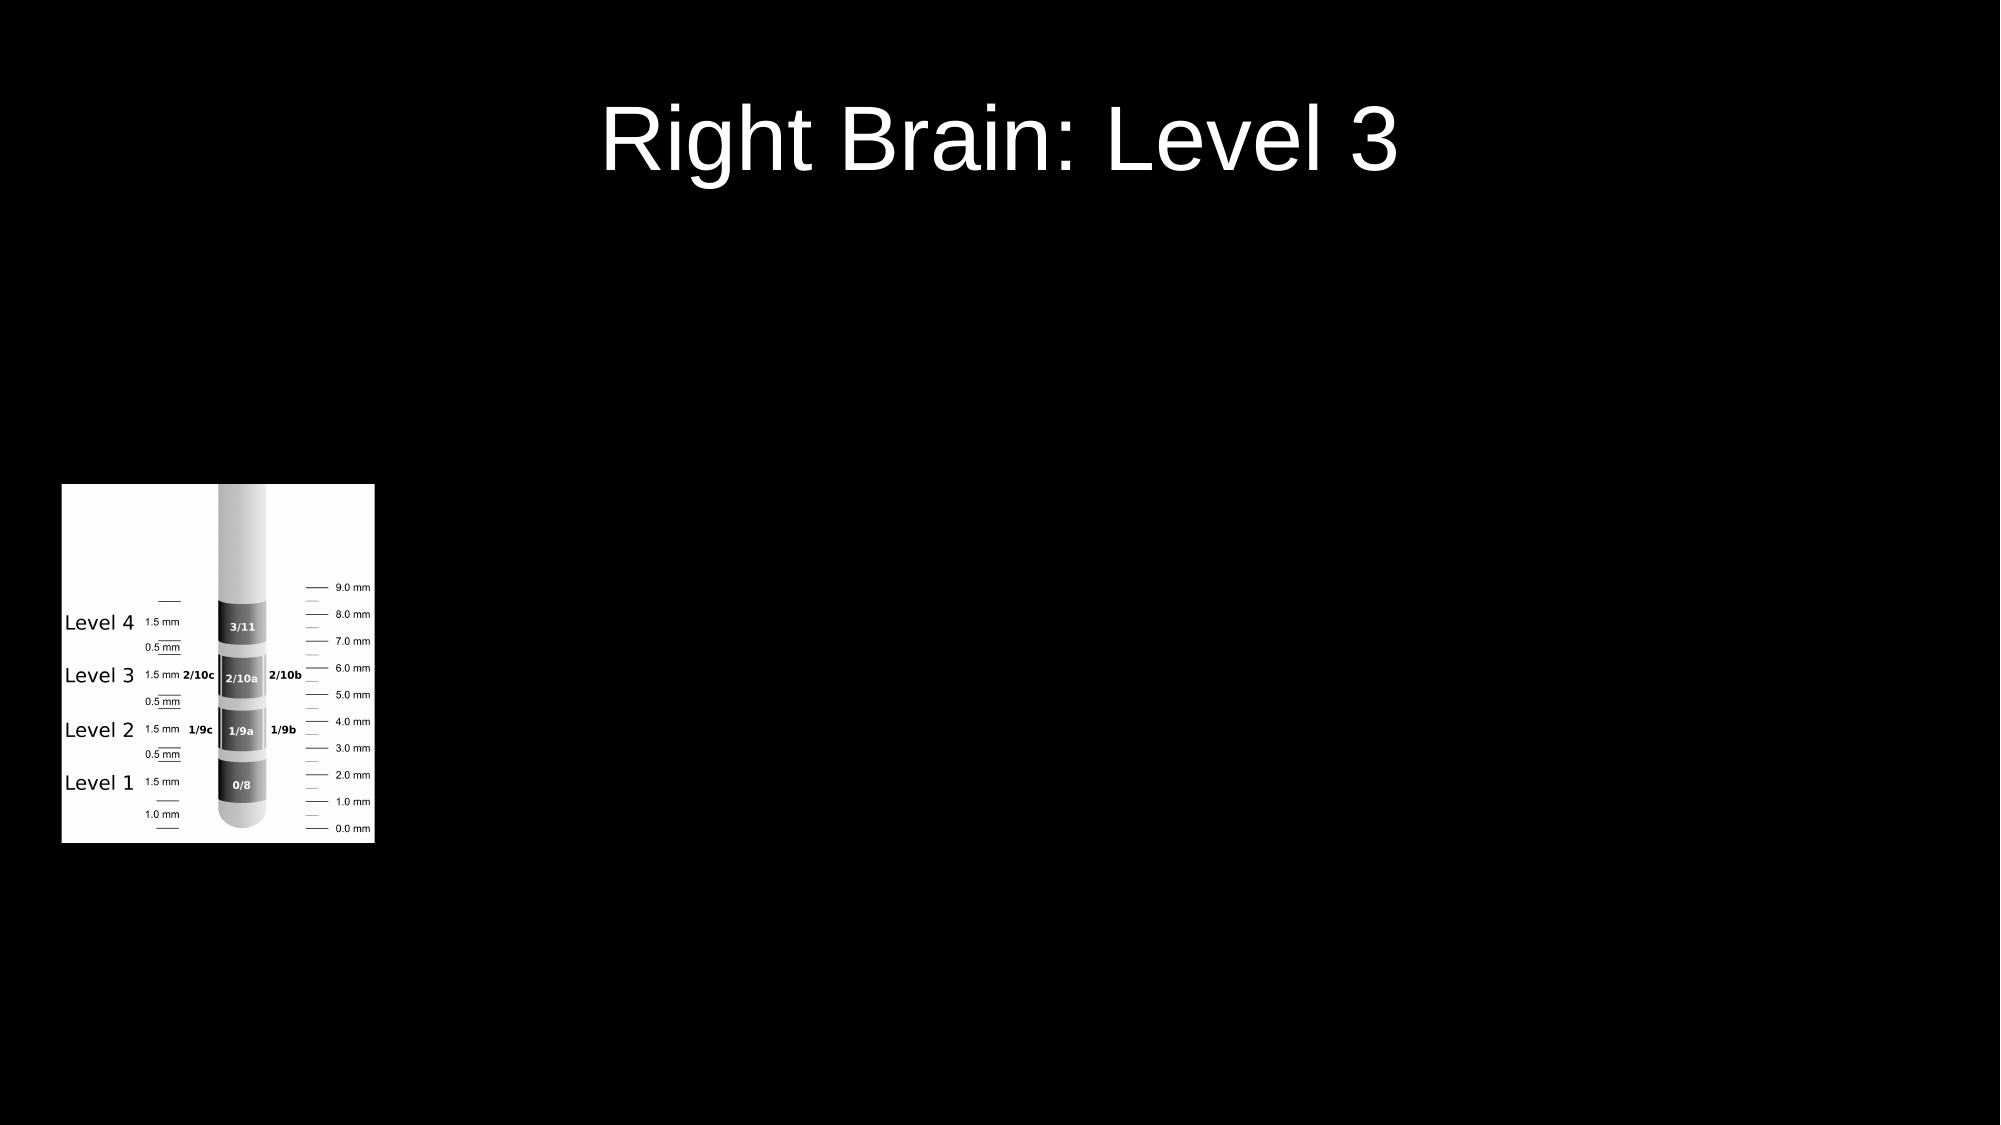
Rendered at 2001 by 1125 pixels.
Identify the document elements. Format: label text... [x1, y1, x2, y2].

title Right Brain: Level 3 [99, 44, 1900, 233]
picture [61, 484, 375, 843]
